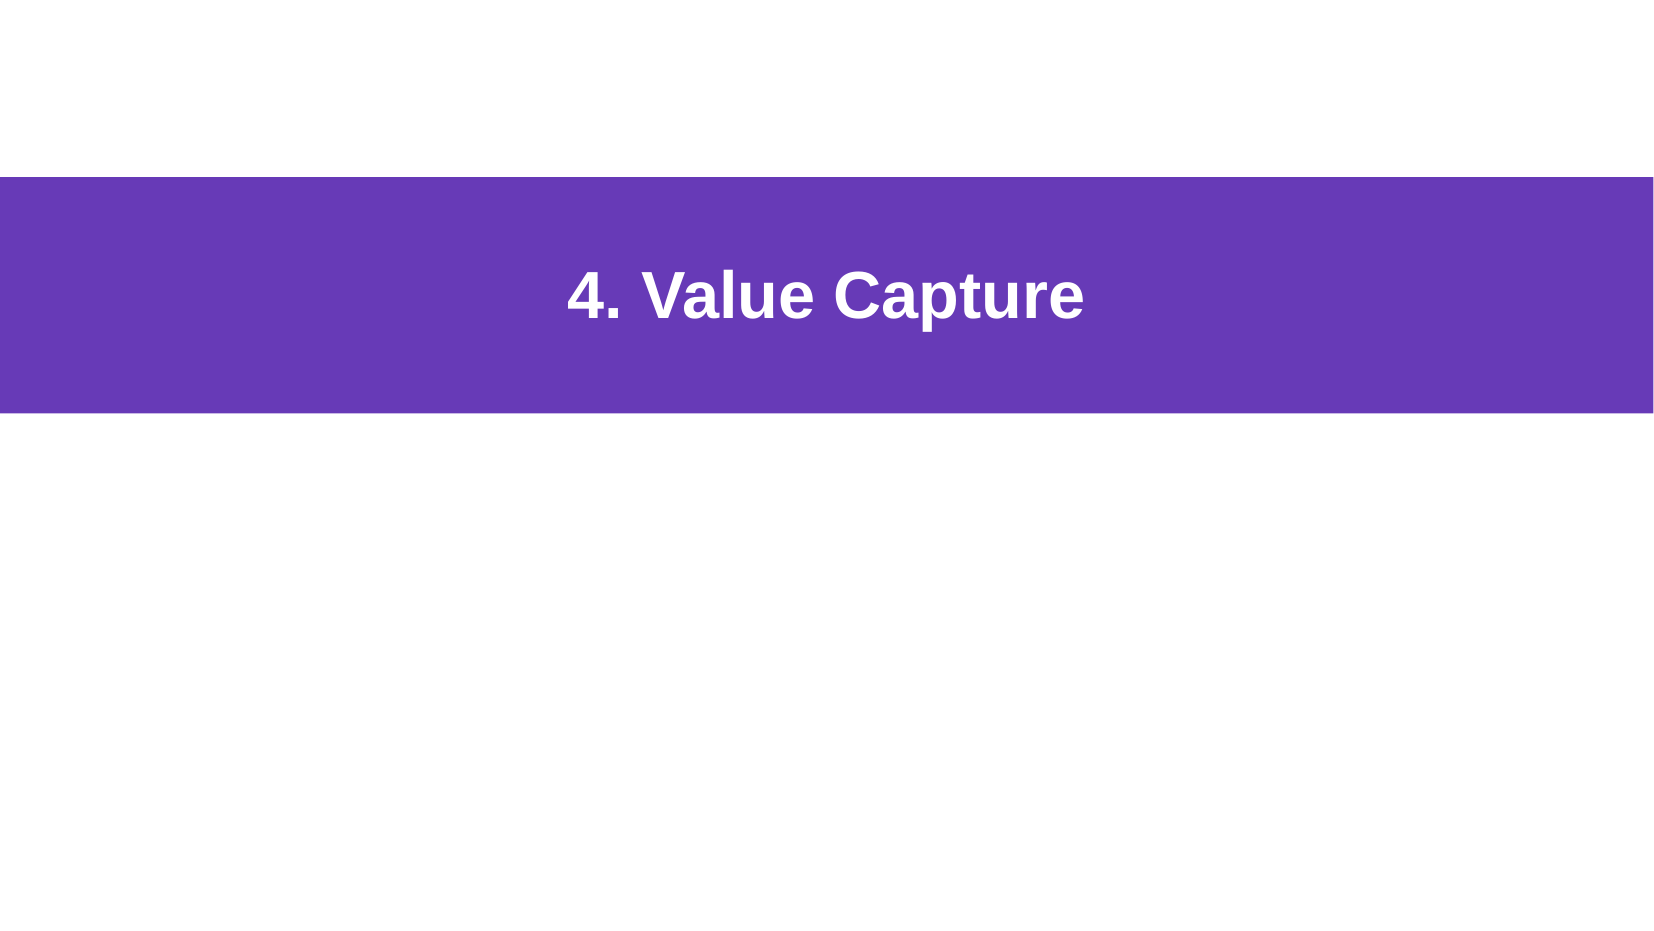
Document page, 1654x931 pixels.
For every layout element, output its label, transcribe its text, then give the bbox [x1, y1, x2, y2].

title 4. Value Capture [0, 177, 1654, 414]
